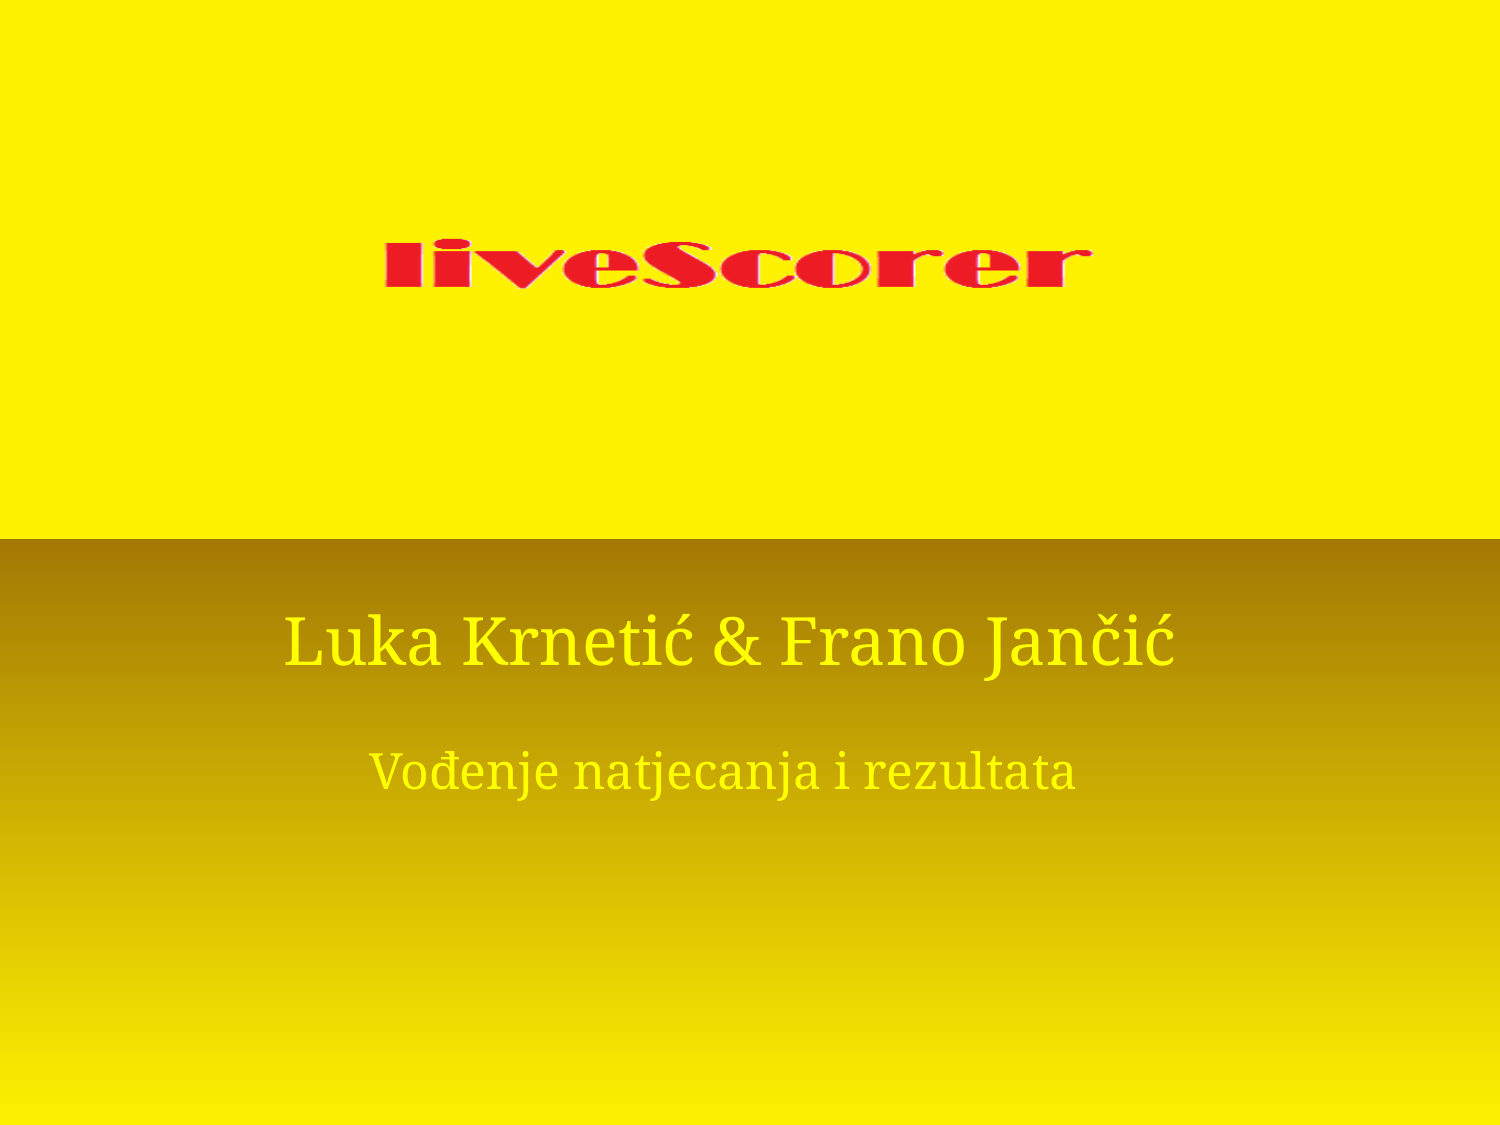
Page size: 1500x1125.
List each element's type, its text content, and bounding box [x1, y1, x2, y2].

picture [0, 0, 1500, 540]
text_box Luka Krnetić & Frano Jančić Vođenje natjecanja i rezultata [87, 540, 1376, 818]
